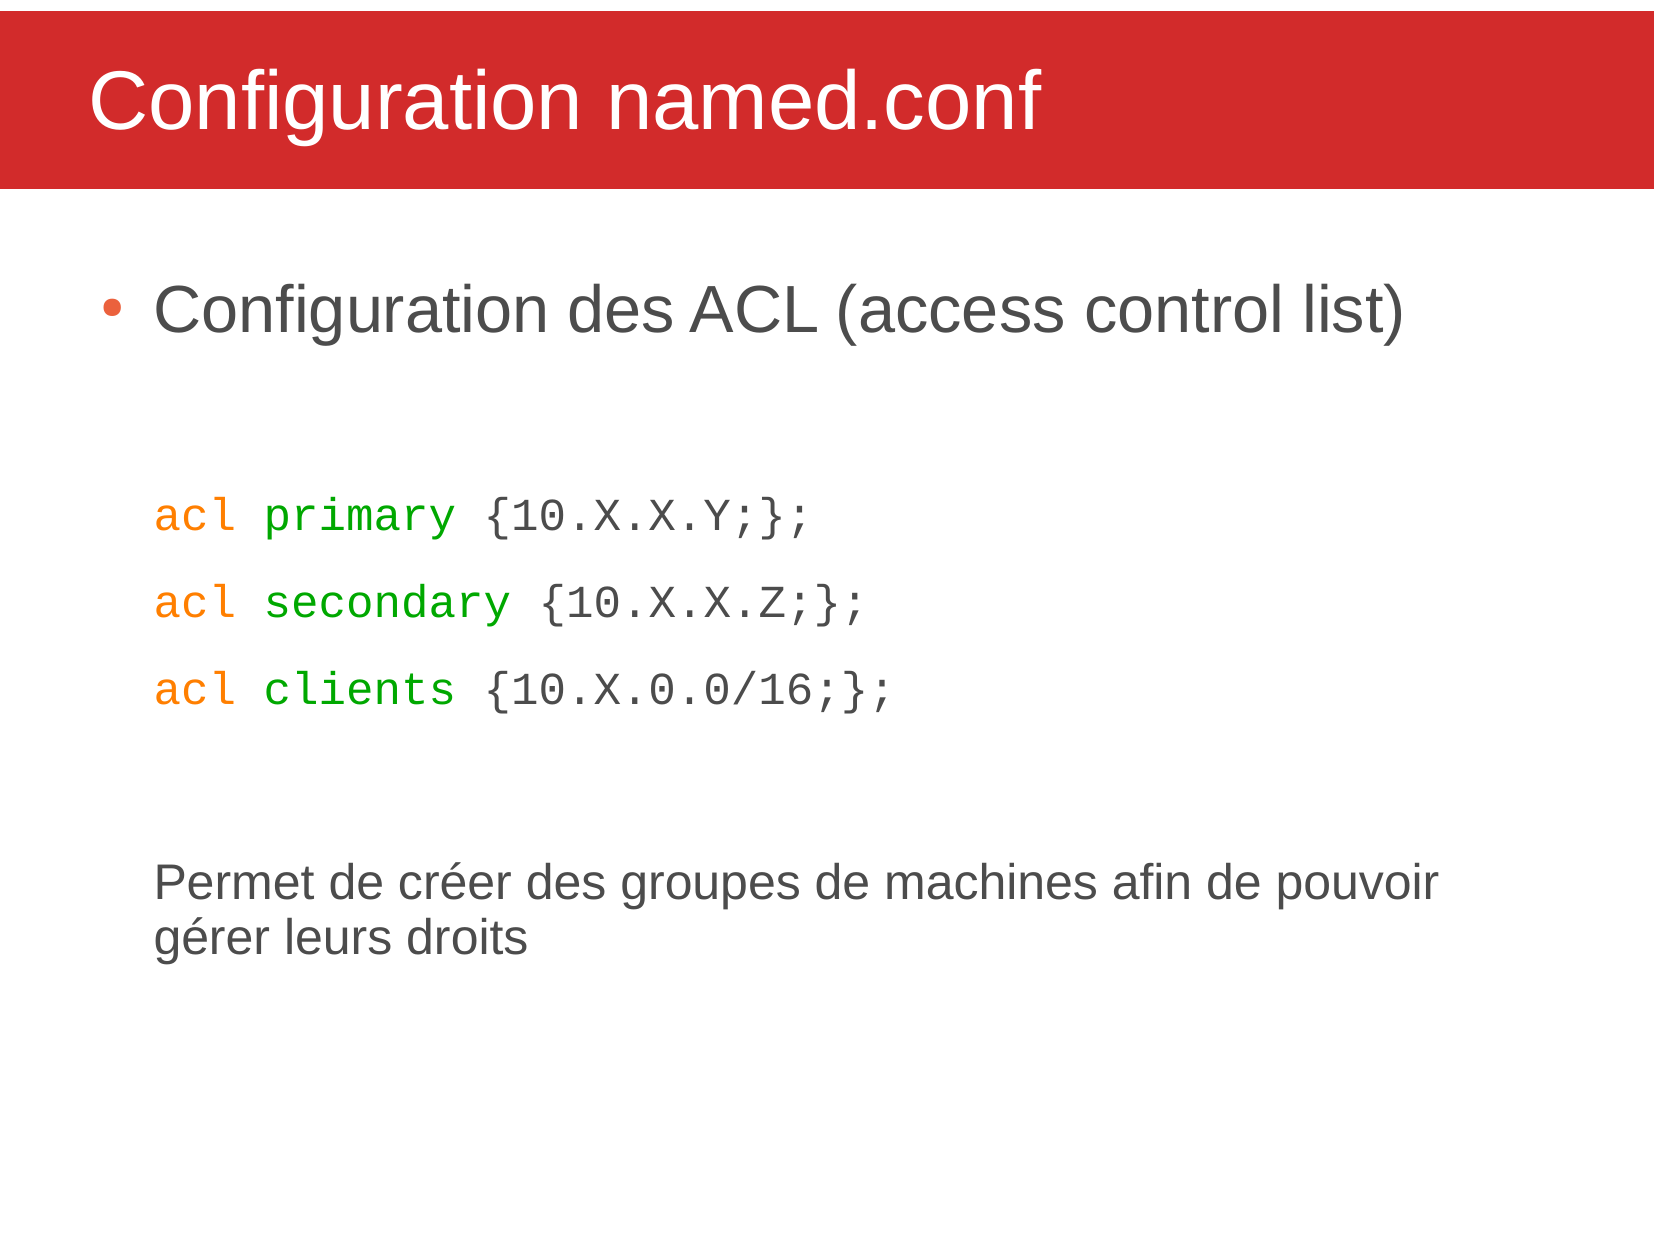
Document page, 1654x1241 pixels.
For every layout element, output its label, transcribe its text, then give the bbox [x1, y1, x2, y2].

list Configuration des ACL (access control list) acl primary {10.X.X.Y;}; acl secondary {10.X.X.Z;}; acl clients {10.X.0.0/16;}; Permet de créer des groupes de machines afin de pouvoir gérer leurs droits [82, 271, 1571, 1182]
title Configuration named.conf [0, 11, 1654, 189]
